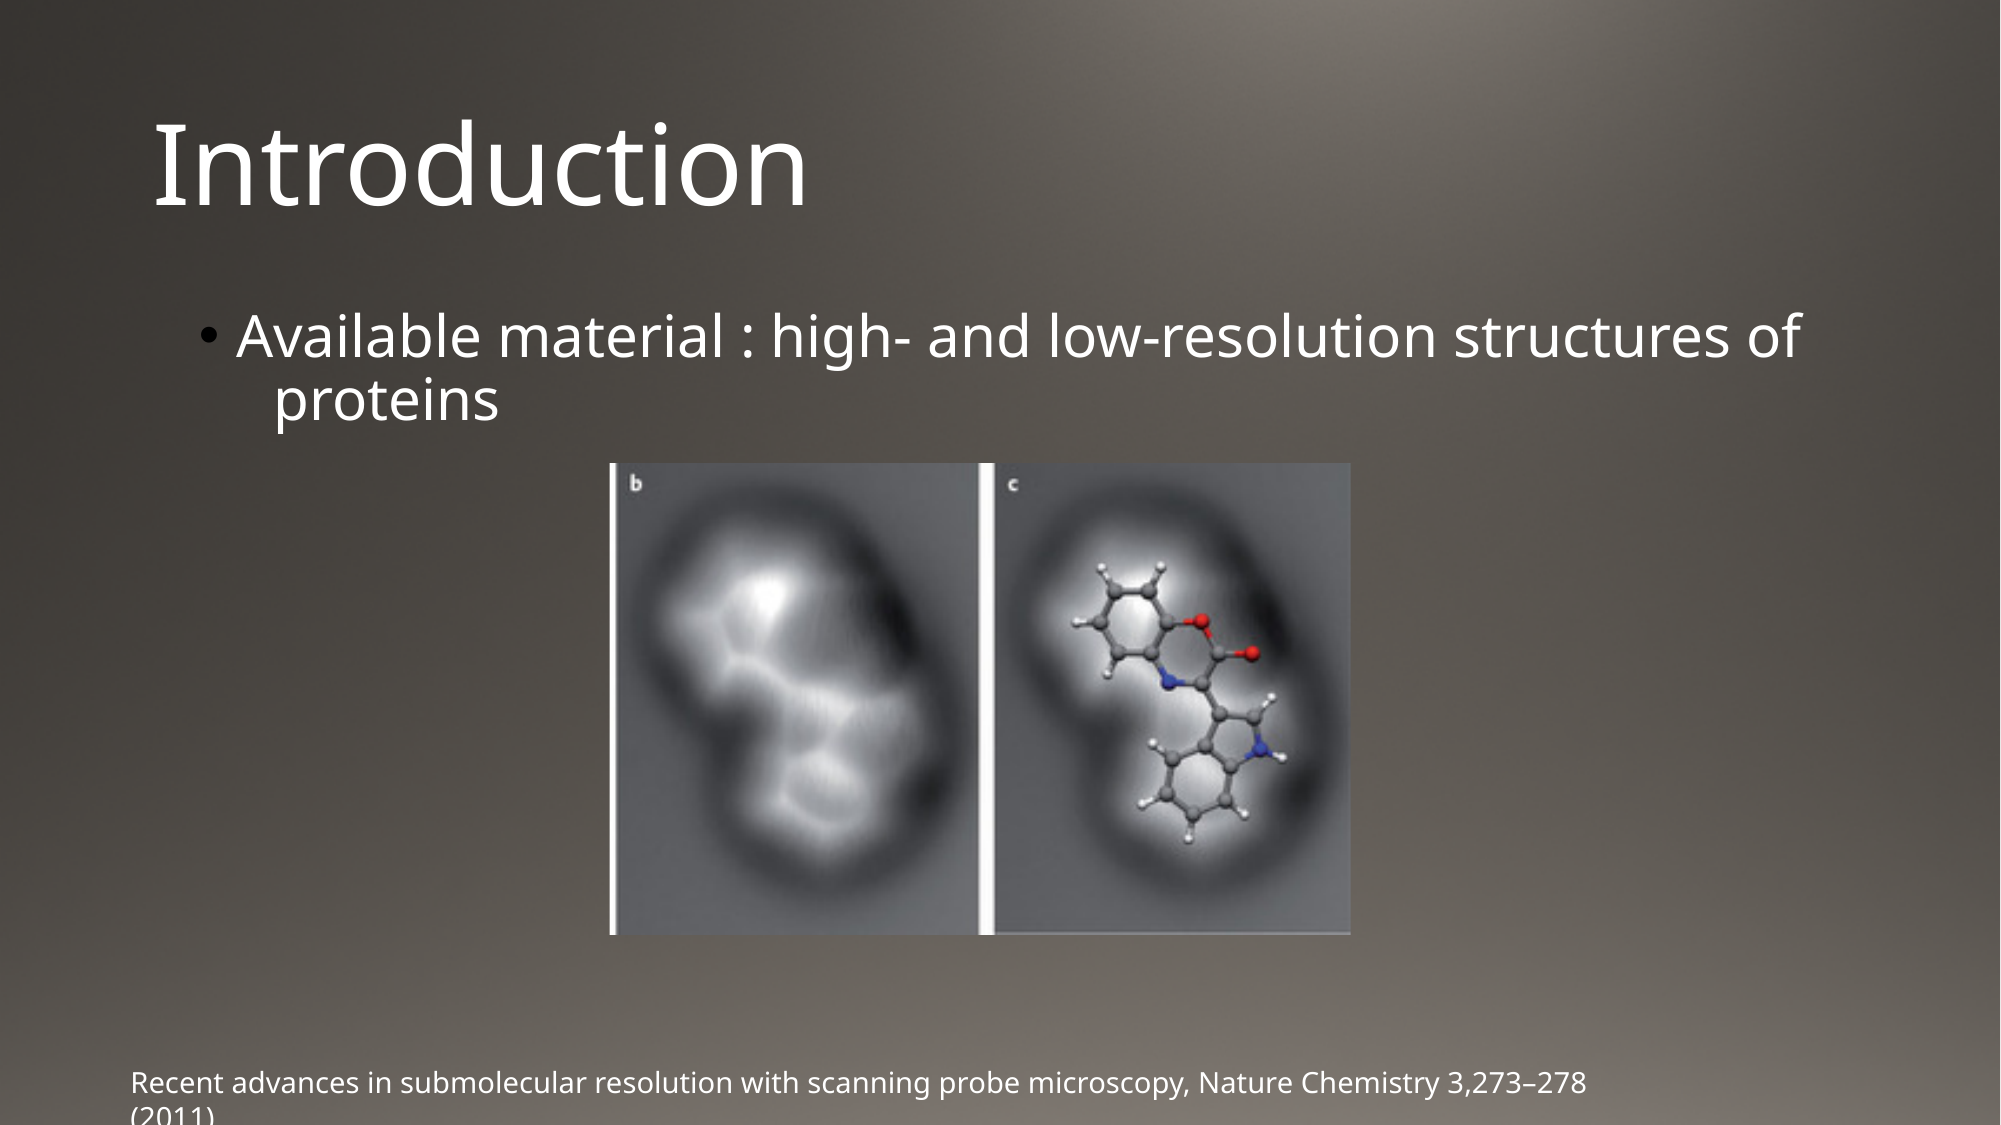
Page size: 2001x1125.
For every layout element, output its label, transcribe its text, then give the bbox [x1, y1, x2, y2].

title Introduction [137, 60, 1863, 278]
text_box Recent advances in submolecular resolution with scanning probe microscopy, Nature Chemistry 3,273–278 (2011) [115, 1056, 1636, 1108]
picture [609, 463, 1351, 935]
list Available material : high- and low-resolution structures of proteins [183, 299, 1863, 1014]
